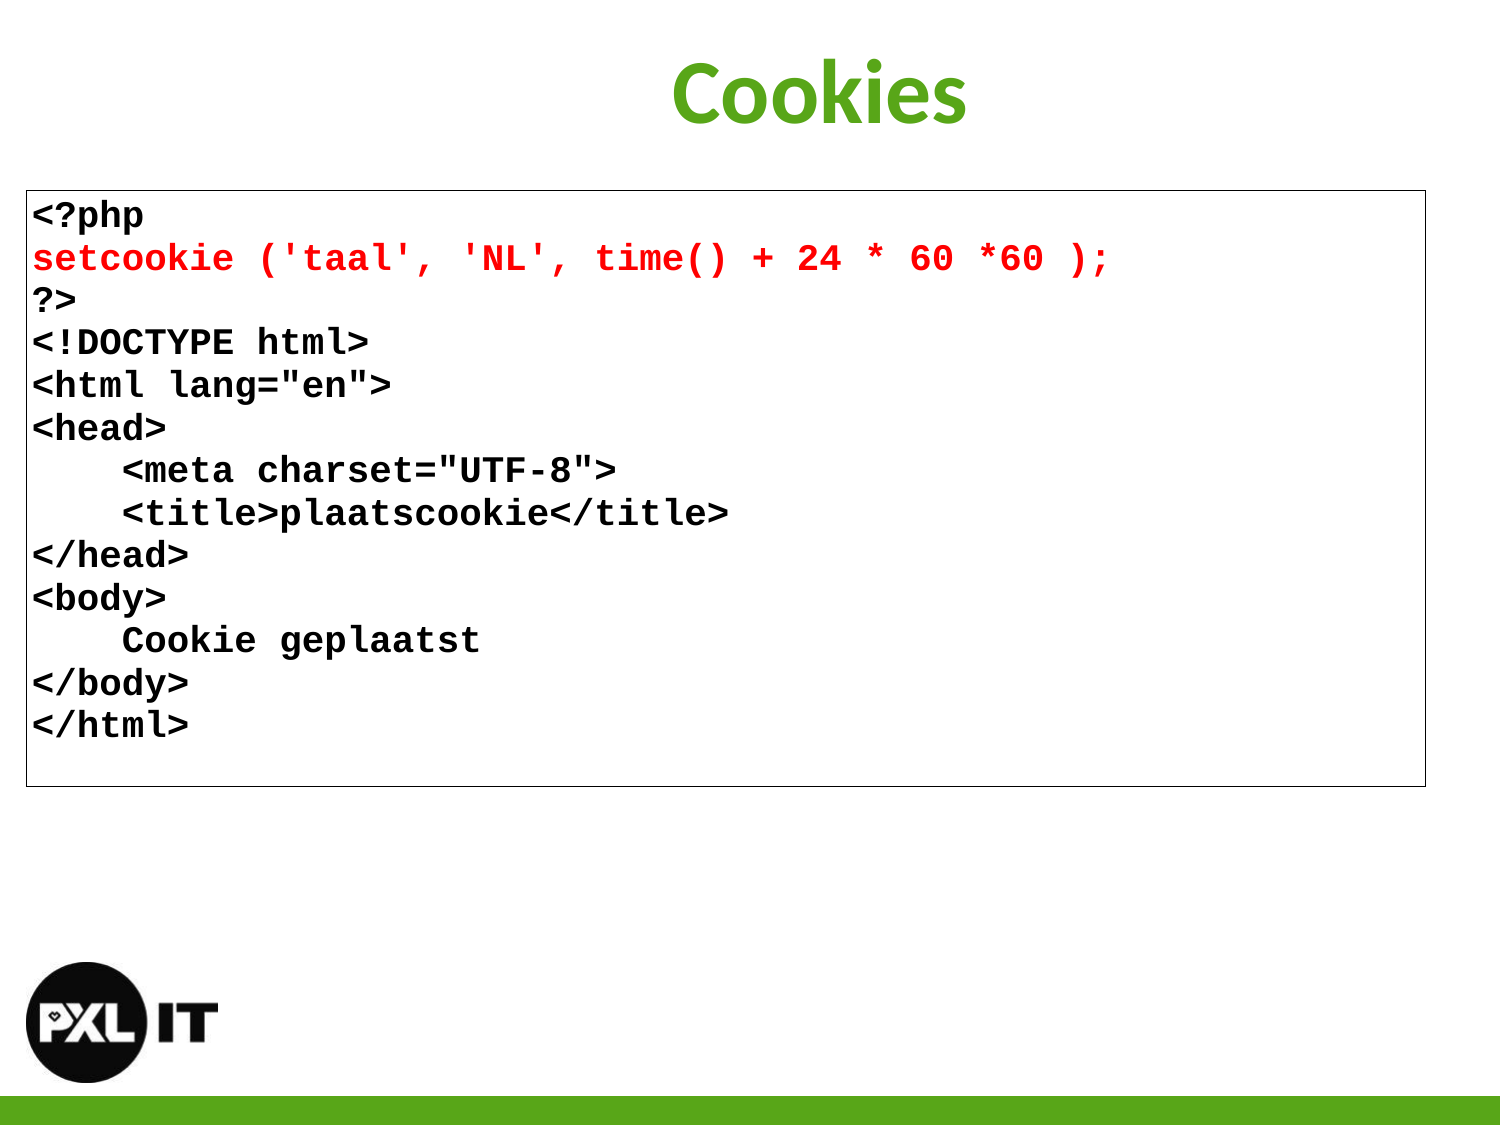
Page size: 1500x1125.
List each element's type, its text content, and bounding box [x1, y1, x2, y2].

table_header <?php setcookie ('taal', 'NL', time() + 24 * 60 *60 ); ?> <!DOCTYPE html> <html lang="en"> <head> <meta charset="UTF-8"> <title>plaatscookie</title> </head> <body> Cookie geplaatst </body> </html> [27, 191, 1425, 786]
text_box Cookies [201, 24, 1440, 151]
picture [26, 962, 218, 1083]
